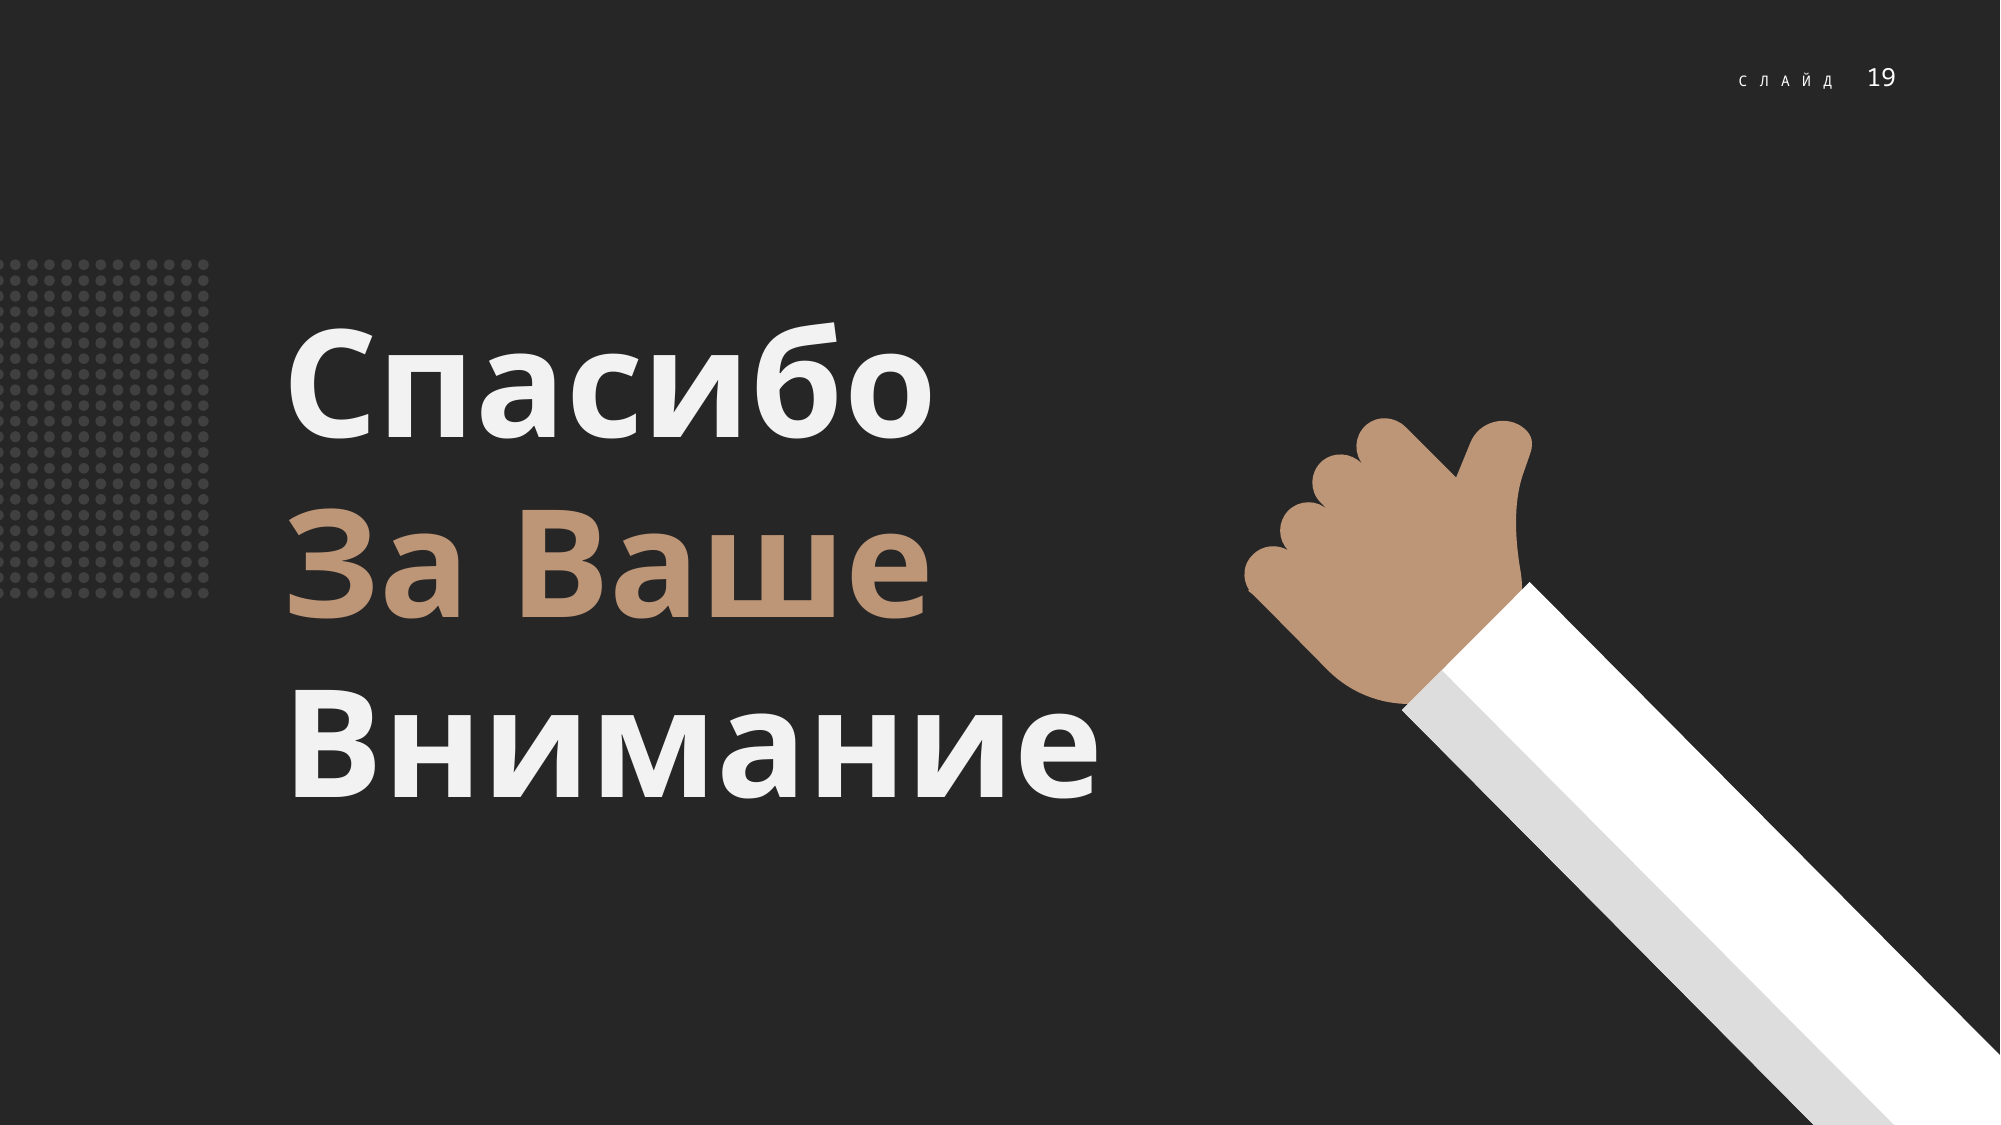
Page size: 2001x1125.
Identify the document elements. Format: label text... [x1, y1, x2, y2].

text_box [146, 447, 158, 458]
text_box [44, 384, 55, 396]
text_box [163, 415, 175, 427]
text_box [146, 415, 158, 427]
text_box [112, 572, 124, 584]
text_box [78, 400, 90, 411]
text_box [27, 509, 38, 521]
text_box [112, 353, 124, 365]
text_box [146, 290, 158, 302]
text_box [78, 587, 90, 599]
text_box [0, 259, 4, 270]
text_box [95, 384, 107, 396]
text_box [95, 509, 107, 521]
text_box [146, 275, 158, 286]
text_box [0, 510, 4, 521]
text_box [9, 400, 21, 411]
text_box [129, 306, 141, 317]
text_box [181, 259, 192, 271]
text_box [112, 337, 124, 349]
text_box [129, 478, 141, 490]
text_box [44, 462, 55, 474]
text_box [27, 384, 38, 396]
text_box [9, 322, 21, 333]
text_box [95, 540, 107, 552]
text_box [198, 478, 209, 490]
text_box [9, 447, 21, 458]
text_box [78, 447, 90, 458]
text_box [61, 509, 72, 521]
text_box [9, 493, 21, 505]
text_box [129, 462, 141, 474]
text_box [198, 290, 209, 302]
text_box [61, 415, 72, 427]
text_box [198, 368, 209, 380]
text_box [129, 400, 141, 411]
text_box [78, 431, 90, 443]
text_box [0, 463, 4, 474]
text_box [112, 368, 124, 380]
text_box [146, 353, 158, 365]
text_box [146, 509, 158, 521]
text_box [163, 587, 175, 599]
text_box [61, 462, 72, 474]
text_box [198, 540, 209, 552]
text_box [27, 587, 38, 599]
text_box [198, 306, 209, 317]
text_box [9, 384, 21, 396]
text_box [95, 493, 107, 505]
text_box [0, 275, 4, 286]
text_box [163, 306, 175, 317]
text_box [44, 431, 55, 443]
text_box [129, 587, 141, 599]
text_box [0, 557, 4, 568]
text_box [9, 462, 21, 474]
text_box [9, 415, 21, 427]
text_box [0, 572, 4, 583]
text_box [27, 540, 38, 552]
text_box [44, 540, 55, 552]
text_box [181, 275, 192, 286]
text_box [27, 572, 38, 584]
text_box [112, 322, 124, 333]
text_box [61, 556, 72, 568]
text_box [78, 572, 90, 584]
text_box [112, 290, 124, 302]
text_box [129, 493, 141, 505]
text_box [95, 415, 107, 427]
text_box [27, 462, 38, 474]
text_box [163, 447, 175, 458]
text_box [129, 259, 141, 271]
text_box [129, 556, 141, 568]
text_box [112, 275, 124, 286]
text_box [78, 478, 90, 490]
text_box [61, 447, 72, 458]
text_box [112, 556, 124, 568]
text_box [95, 322, 107, 333]
text_box [9, 306, 21, 317]
text_box [95, 275, 107, 286]
text_box [181, 415, 192, 427]
text_box [129, 525, 141, 537]
text_box [95, 587, 107, 599]
text_box [112, 478, 124, 490]
text_box [163, 322, 175, 333]
text_box [112, 525, 124, 537]
text_box [95, 572, 107, 584]
text_box [44, 572, 55, 584]
text_box [44, 525, 55, 537]
text_box [181, 337, 192, 349]
text_box [78, 353, 90, 365]
text_box [9, 556, 21, 568]
text_box [9, 259, 21, 271]
text_box [9, 478, 21, 490]
text_box [95, 337, 107, 349]
text_box [61, 400, 72, 411]
text_box [61, 384, 72, 396]
text_box [78, 275, 90, 286]
text_box [61, 572, 72, 584]
text_box [95, 556, 107, 568]
text_box [27, 259, 38, 271]
text_box [129, 353, 141, 365]
text_box [163, 290, 175, 302]
text_box [129, 447, 141, 458]
text_box [78, 462, 90, 474]
text_box [78, 306, 90, 317]
text_box [78, 259, 90, 271]
text_box [181, 384, 192, 396]
text_box [198, 259, 209, 271]
text_box [44, 275, 55, 286]
text_box [163, 400, 175, 411]
text_box [27, 306, 38, 317]
text_box [78, 509, 90, 521]
text_box [163, 572, 175, 584]
text_box [9, 525, 21, 537]
text_box [27, 337, 38, 349]
text_box [44, 509, 55, 521]
text_box [129, 431, 141, 443]
text_box [0, 431, 4, 442]
text_box [181, 368, 192, 380]
text_box [198, 322, 209, 333]
text_box [44, 337, 55, 349]
text_box [181, 353, 192, 365]
text_box [112, 587, 124, 599]
text_box Спасибо За Ваше Внимание [267, 280, 1416, 836]
text_box [78, 322, 90, 333]
text_box [112, 462, 124, 474]
text_box [44, 556, 55, 568]
text_box [163, 259, 175, 271]
text_box [198, 415, 209, 427]
text_box [27, 353, 38, 365]
text_box [163, 337, 175, 349]
text_box [44, 306, 55, 317]
text_box [198, 462, 209, 474]
text_box [198, 353, 209, 365]
text_box [198, 587, 209, 599]
text_box [78, 540, 90, 552]
text_box [198, 337, 209, 349]
text_box [61, 368, 72, 380]
text_box [181, 572, 192, 584]
text_box [0, 291, 4, 302]
text_box [9, 368, 21, 380]
text_box [146, 337, 158, 349]
text_box [181, 525, 192, 537]
text_box [146, 587, 158, 599]
text_box [78, 415, 90, 427]
text_box [44, 290, 55, 302]
text_box [181, 493, 192, 505]
text_box [129, 384, 141, 396]
text_box [146, 493, 158, 505]
text_box [198, 493, 209, 505]
text_box [44, 493, 55, 505]
text_box [181, 462, 192, 474]
text_box [9, 540, 21, 552]
text_box [163, 556, 175, 568]
text_box [198, 525, 209, 537]
text_box [181, 447, 192, 458]
text_box [0, 494, 4, 505]
text_box [61, 322, 72, 333]
text_box [9, 431, 21, 443]
text_box [146, 306, 158, 317]
text_box [78, 337, 90, 349]
text_box [0, 416, 4, 427]
text_box [146, 572, 158, 584]
text_box [0, 525, 4, 536]
text_box [44, 478, 55, 490]
text_box [146, 556, 158, 568]
text_box [78, 368, 90, 380]
text_box [44, 322, 55, 333]
text_box [146, 431, 158, 443]
text_box [61, 587, 72, 599]
text_box [0, 306, 4, 317]
text_box [198, 447, 209, 458]
text_box [61, 290, 72, 302]
text_box [163, 368, 175, 380]
text_box [146, 462, 158, 474]
text_box [181, 540, 192, 552]
text_box [146, 400, 158, 411]
text_box [61, 540, 72, 552]
text_box [27, 290, 38, 302]
text_box [181, 478, 192, 490]
text_box [146, 478, 158, 490]
text_box [163, 493, 175, 505]
text_box [27, 400, 38, 411]
text_box [44, 447, 55, 458]
text_box [181, 556, 192, 568]
text_box [95, 290, 107, 302]
text_box [61, 337, 72, 349]
text_box [129, 368, 141, 380]
text_box [78, 493, 90, 505]
text_box [129, 540, 141, 552]
text_box [61, 275, 72, 286]
text_box [0, 478, 4, 489]
text_box [78, 290, 90, 302]
text_box [61, 431, 72, 443]
text_box [198, 572, 209, 584]
text_box [163, 540, 175, 552]
text_box [0, 447, 4, 458]
text_box [9, 290, 21, 302]
text_box [9, 353, 21, 365]
text_box [9, 587, 21, 599]
text_box [112, 415, 124, 427]
text_box [181, 431, 192, 443]
text_box [44, 400, 55, 411]
text_box [181, 509, 192, 521]
text_box [95, 368, 107, 380]
text_box [112, 447, 124, 458]
text_box [0, 369, 4, 380]
text_box [44, 259, 55, 271]
text_box [44, 587, 55, 599]
text_box [95, 447, 107, 458]
text_box [95, 400, 107, 411]
text_box [163, 353, 175, 365]
text_box [163, 478, 175, 490]
text_box [61, 306, 72, 317]
text_box [112, 540, 124, 552]
text_box [61, 259, 72, 271]
text_box [112, 493, 124, 505]
text_box [78, 525, 90, 537]
text_box [27, 368, 38, 380]
text_box [112, 509, 124, 521]
text_box [9, 337, 21, 349]
text_box [27, 493, 38, 505]
text_box [198, 431, 209, 443]
text_box [163, 431, 175, 443]
text_box [27, 415, 38, 427]
text_box [146, 368, 158, 380]
text_box [163, 462, 175, 474]
text_box [0, 322, 4, 333]
text_box [163, 384, 175, 396]
text_box [0, 400, 4, 411]
text_box [112, 400, 124, 411]
text_box [146, 259, 158, 271]
text_box [27, 525, 38, 537]
text_box [181, 322, 192, 333]
text_box [181, 306, 192, 317]
text_box [129, 275, 141, 286]
text_box [163, 525, 175, 537]
text_box [146, 540, 158, 552]
text_box [198, 556, 209, 568]
text_box [198, 384, 209, 396]
text_box [78, 556, 90, 568]
text_box [181, 587, 192, 599]
text_box [0, 353, 4, 364]
text_box [198, 275, 209, 286]
text_box [95, 259, 107, 271]
text_box [27, 556, 38, 568]
text_box [129, 509, 141, 521]
text_box [27, 431, 38, 443]
text_box [146, 384, 158, 396]
text_box [95, 478, 107, 490]
text_box [181, 400, 192, 411]
text_box [95, 525, 107, 537]
text_box [146, 322, 158, 333]
text_box [95, 462, 107, 474]
text_box [78, 384, 90, 396]
text_box [163, 509, 175, 521]
text_box [146, 525, 158, 537]
text_box [61, 525, 72, 537]
text_box [44, 415, 55, 427]
text_box [198, 509, 209, 521]
text_box [95, 431, 107, 443]
text_box [9, 509, 21, 521]
text_box [163, 275, 175, 286]
text_box [1244, 418, 2000, 1125]
text_box [61, 478, 72, 490]
text_box [112, 306, 124, 317]
text_box [112, 431, 124, 443]
text_box [112, 259, 124, 271]
text_box [129, 337, 141, 349]
text_box [27, 322, 38, 333]
text_box [61, 353, 72, 365]
text_box [0, 384, 4, 396]
text_box [27, 447, 38, 458]
text_box [95, 306, 107, 317]
text_box [27, 478, 38, 490]
text_box [61, 493, 72, 505]
text_box [44, 353, 55, 365]
text_box [44, 368, 55, 380]
text_box [0, 588, 4, 599]
text_box [0, 337, 4, 349]
text_box [112, 384, 124, 396]
text_box [9, 275, 21, 286]
text_box [181, 290, 192, 302]
text_box [9, 572, 21, 584]
text_box [198, 400, 209, 411]
text_box [129, 415, 141, 427]
text_box [27, 275, 38, 286]
text_box [129, 290, 141, 302]
text_box [0, 541, 4, 552]
text_box [129, 572, 141, 584]
text_box [95, 353, 107, 365]
text_box [129, 322, 141, 333]
